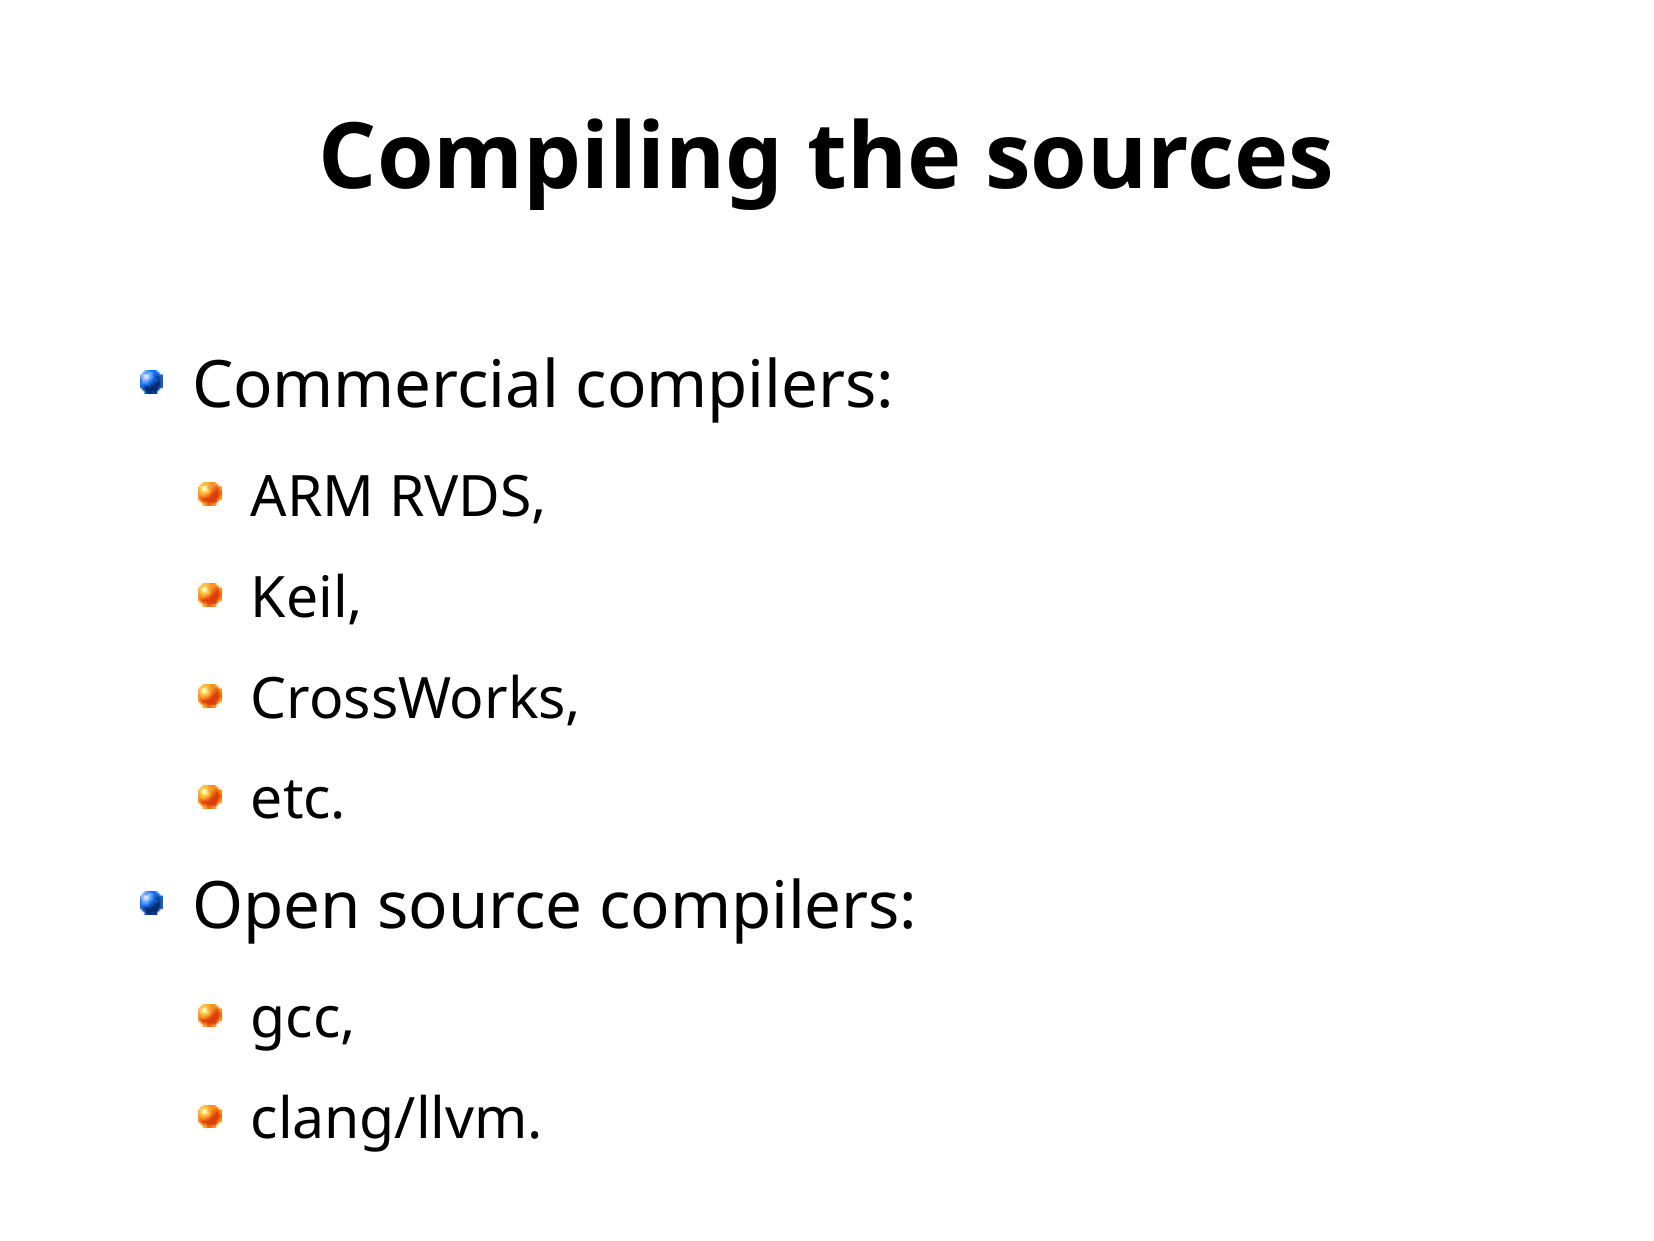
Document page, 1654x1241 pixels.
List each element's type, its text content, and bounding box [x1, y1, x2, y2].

list Commercial compilers: ARM RVDS, Keil, CrossWorks, etc. Open source compilers: gcc, clang/llvm. [82, 337, 1571, 1157]
title Compiling the sources [82, 49, 1571, 257]
